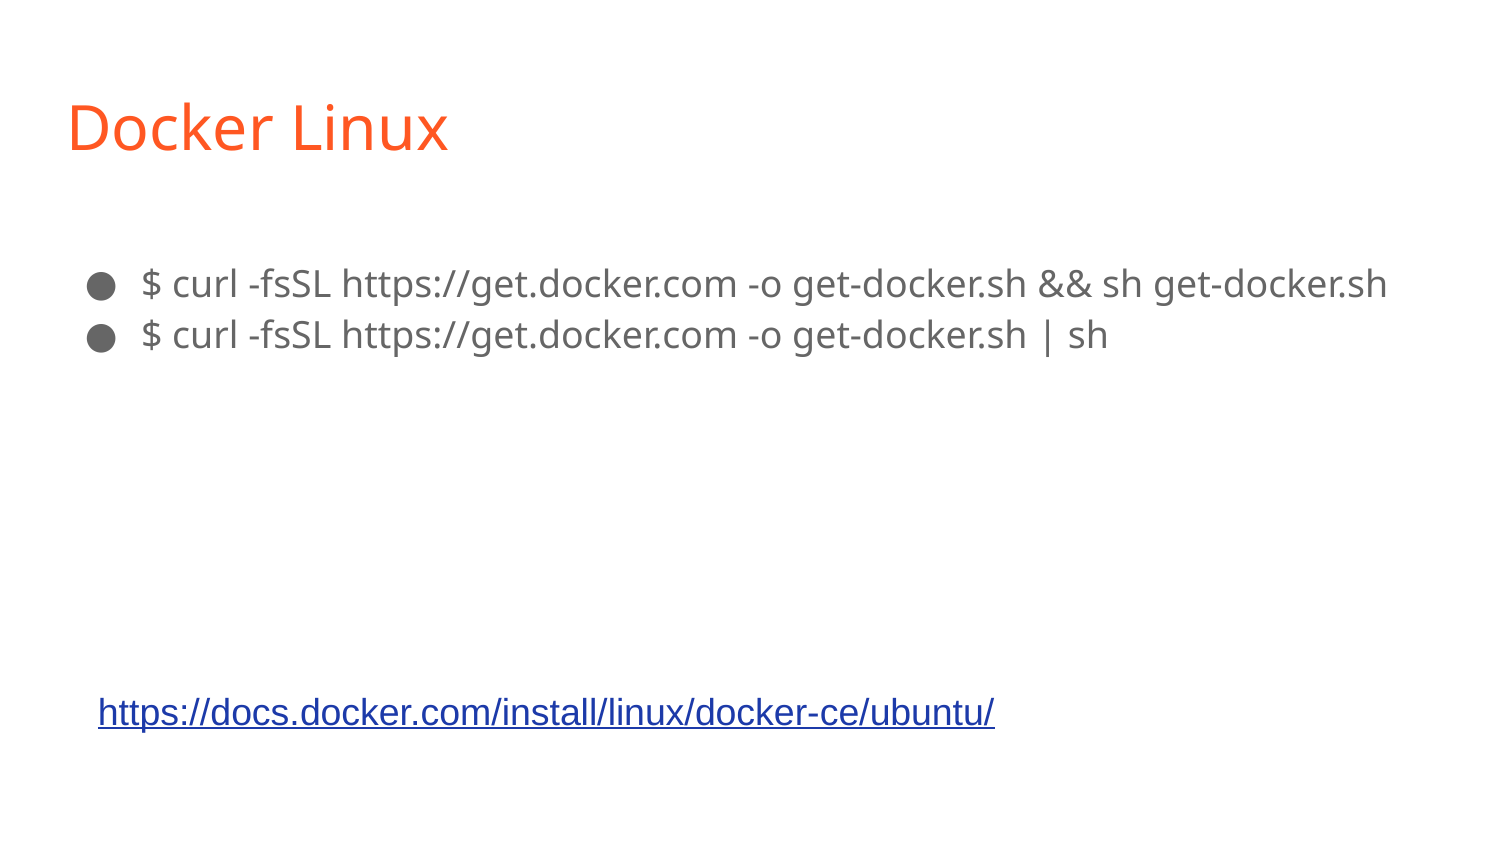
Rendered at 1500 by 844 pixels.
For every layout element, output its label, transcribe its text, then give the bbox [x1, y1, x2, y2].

title Docker Linux [51, 72, 1449, 167]
text_box https://docs.docker.com/install/linux/docker-ce/ubuntu/ [82, 672, 1031, 740]
list $ curl -fsSL https://get.docker.com -o get-docker.sh && sh get-docker.sh $ curl -fsSL https://get.docker.com -o get-docker.sh | sh [51, 237, 1449, 398]
